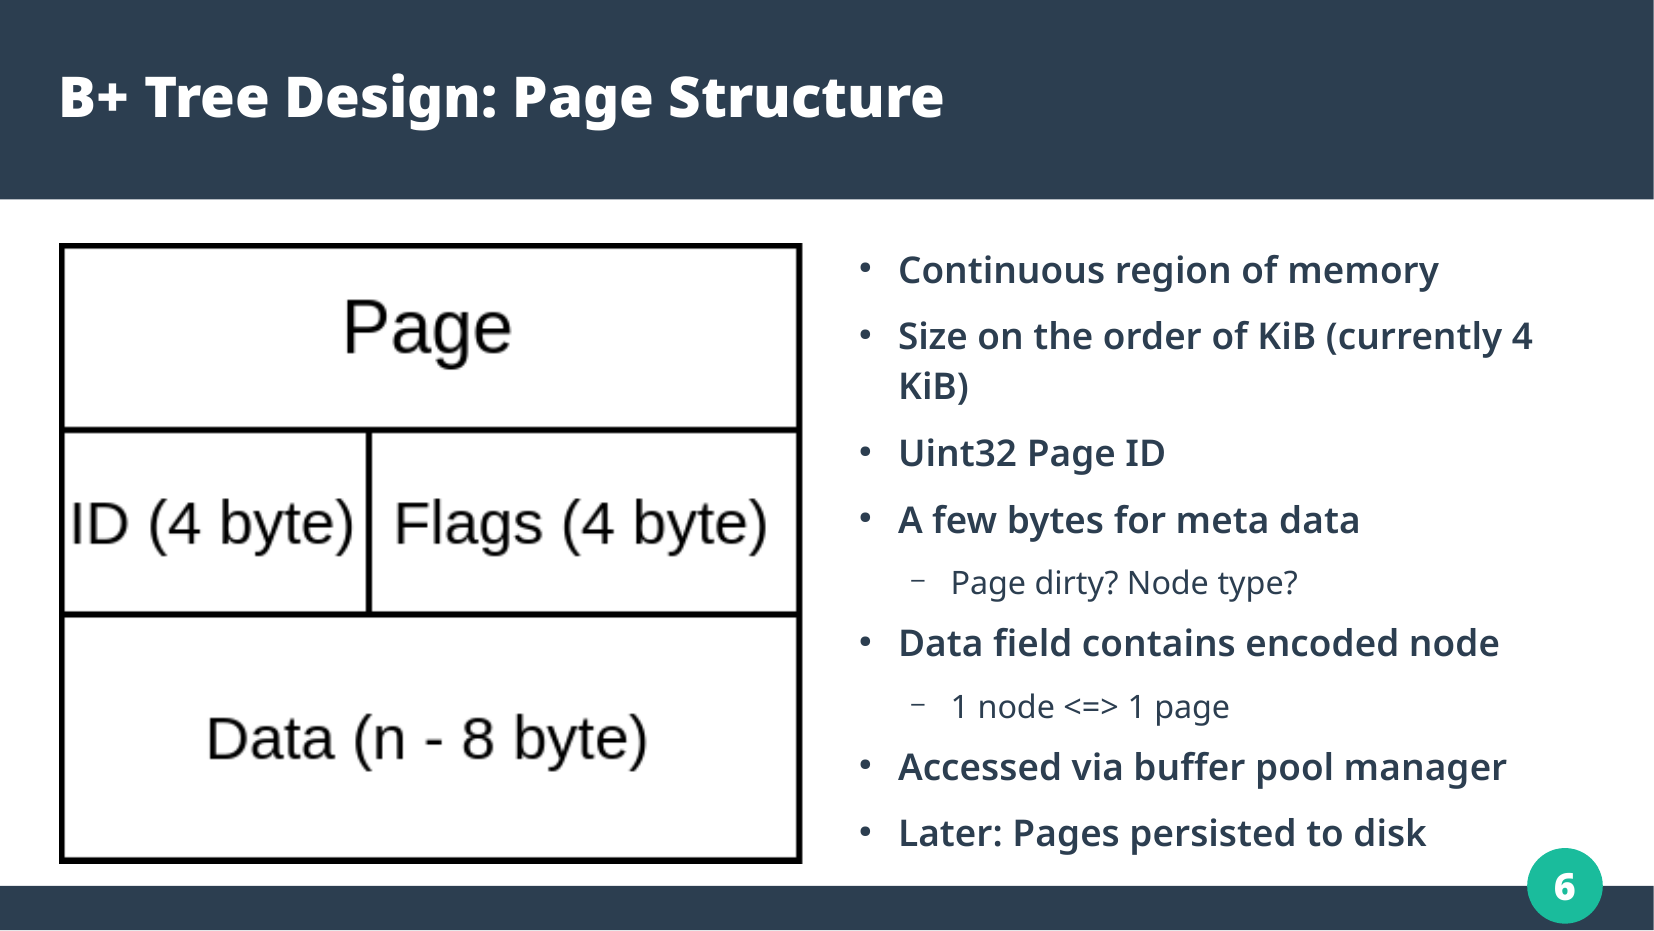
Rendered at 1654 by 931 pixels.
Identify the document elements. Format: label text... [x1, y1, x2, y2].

picture [59, 243, 809, 864]
list Continuous region of memory Size on the order of KiB (currently 4 KiB) Uint32 Page ID A few bytes for meta data Page dirty? Node type? Data field contains encoded node 1 node <=> 1 page Accessed via buffer pool manager Later: Pages persisted to disk [845, 243, 1596, 864]
title B+ Tree Design: Page Structure [59, 37, 1595, 155]
